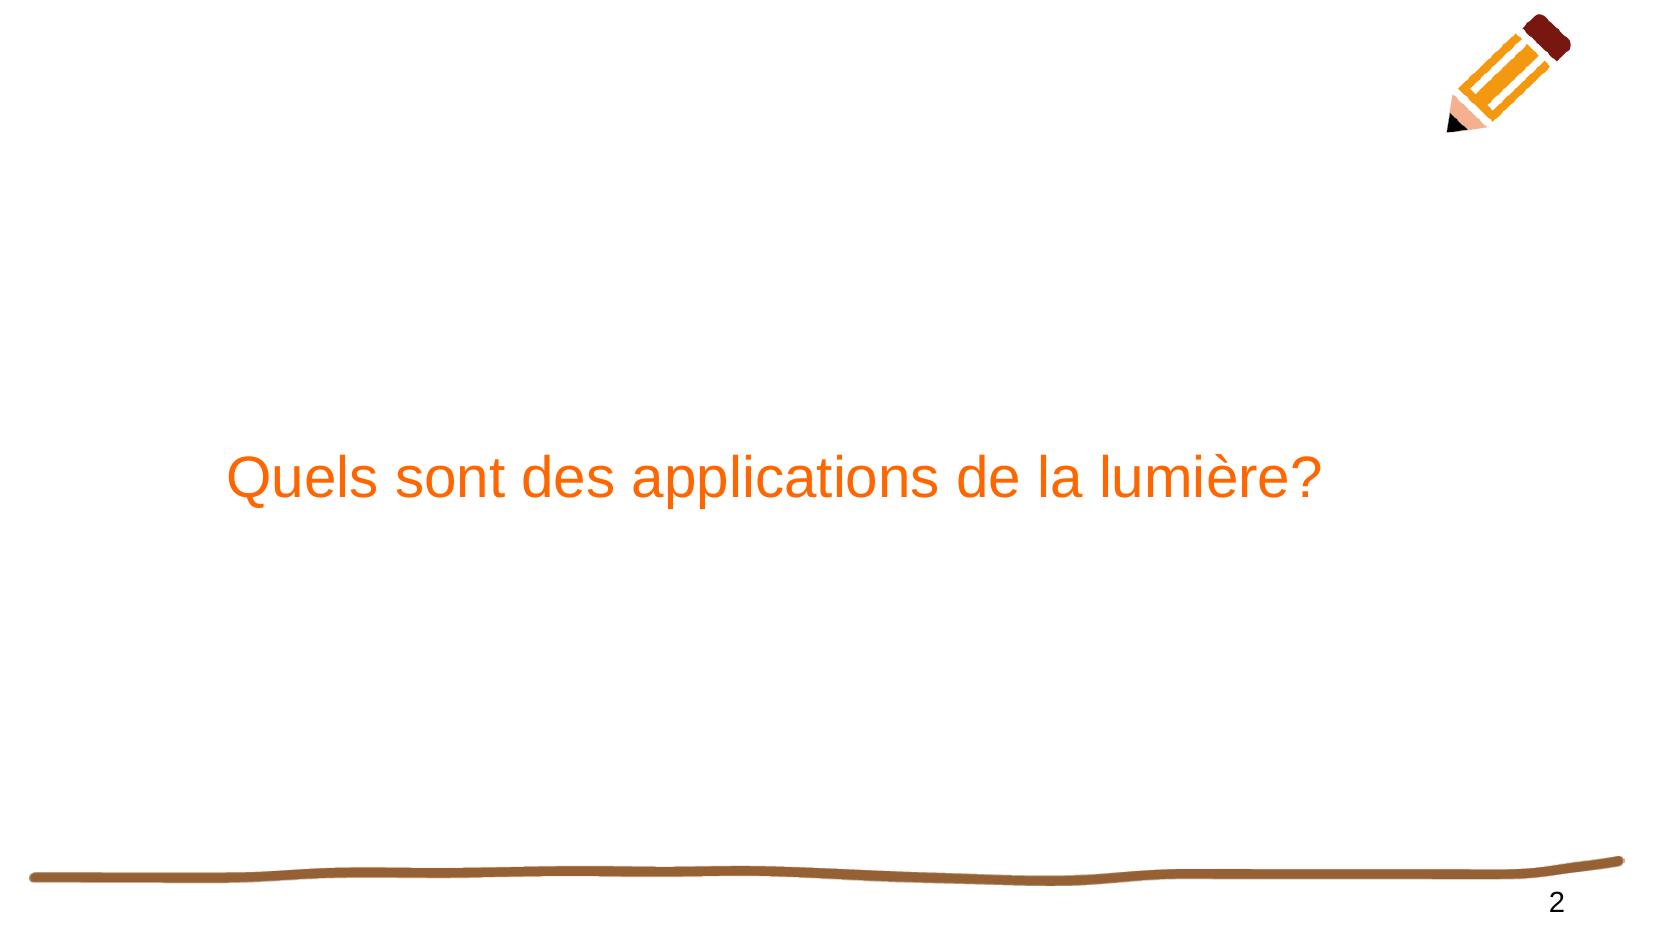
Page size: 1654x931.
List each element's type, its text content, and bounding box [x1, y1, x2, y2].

picture [1446, 14, 1571, 133]
title Quels sont des applications de la lumière? [155, 411, 1544, 542]
picture [29, 856, 1625, 886]
